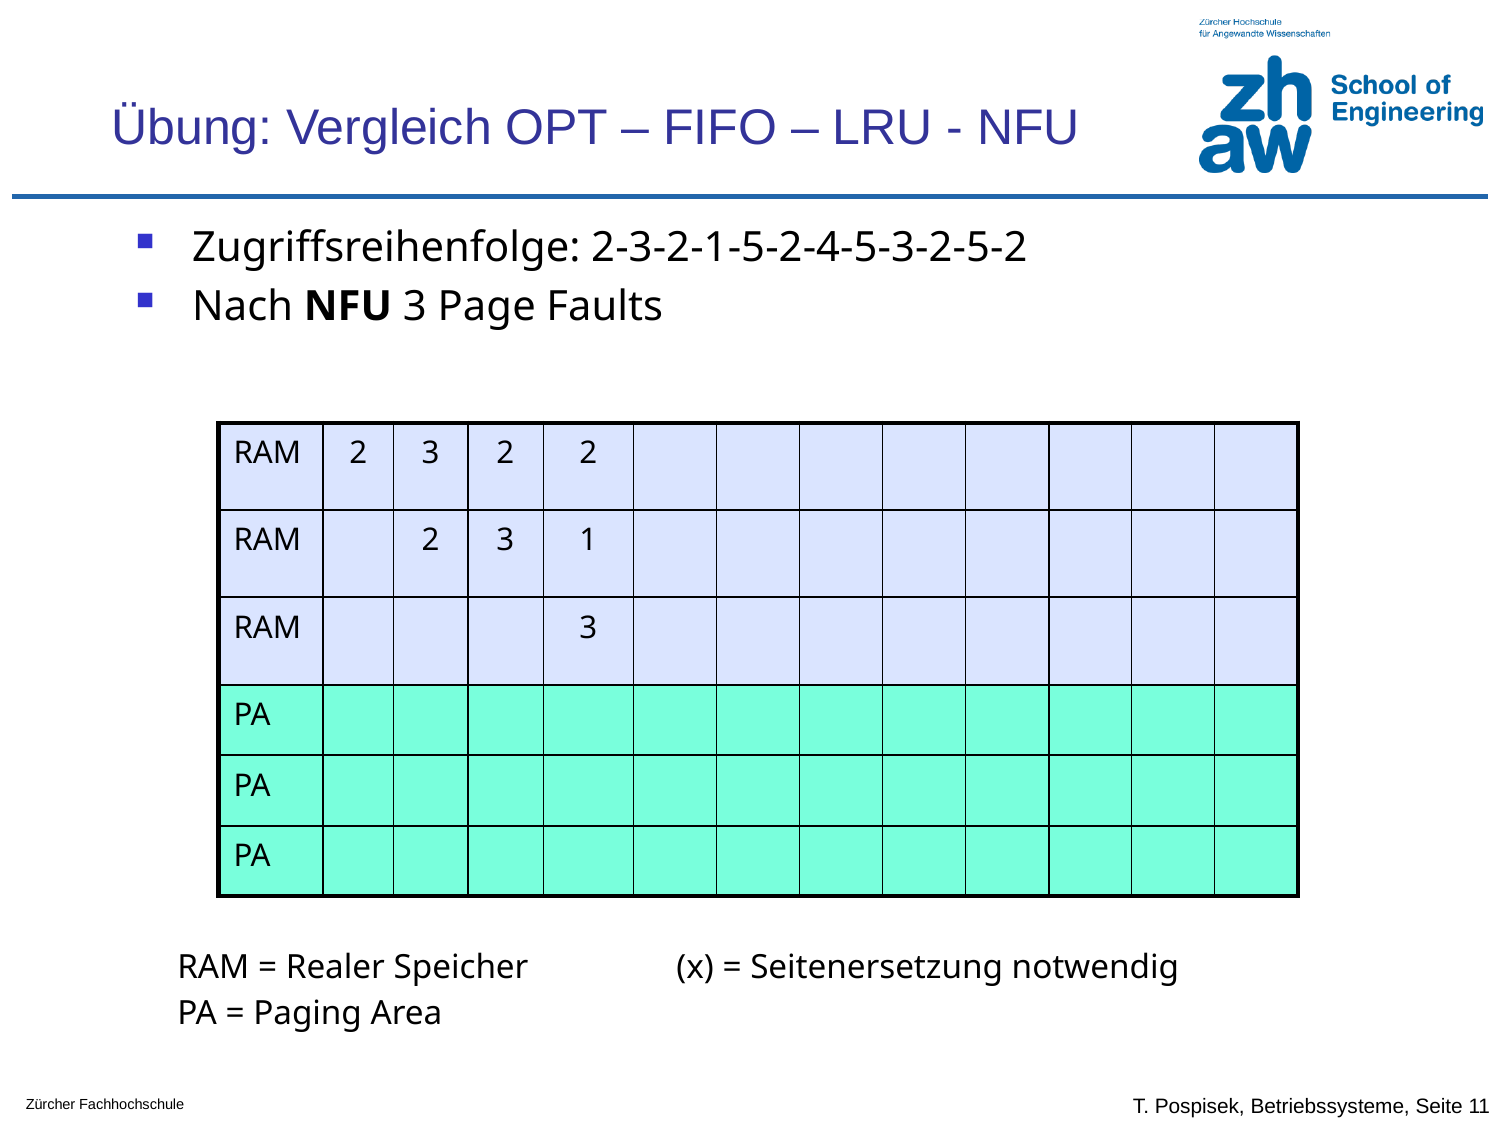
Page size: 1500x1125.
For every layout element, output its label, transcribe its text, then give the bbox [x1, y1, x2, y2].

table_cell [717, 756, 799, 825]
table_cell [800, 756, 882, 825]
table_cell [1215, 598, 1296, 684]
table_cell [1050, 598, 1131, 684]
table_cell [324, 756, 393, 825]
table_cell [634, 686, 716, 754]
title Übung: Vergleich OPT – FIFO – LRU - NFU [96, 50, 1375, 163]
table_cell [883, 598, 965, 684]
table_cell [717, 511, 799, 596]
table_cell [544, 686, 633, 754]
list Zugriffsreihenfolge: 2-3-2-1-5-2-4-5-3-2-5-2 Nach NFU 3 Page Faults [120, 212, 1375, 375]
table_cell [634, 598, 716, 684]
table_cell RAM [221, 598, 322, 684]
table_cell [966, 827, 1048, 894]
table_cell [1132, 827, 1214, 894]
table_cell [966, 598, 1048, 684]
table_cell [966, 511, 1048, 596]
table_cell [1050, 511, 1131, 596]
table_header 2 [544, 425, 633, 509]
table_cell [1132, 598, 1214, 684]
table_header [634, 425, 716, 509]
table_cell [324, 598, 393, 684]
table_cell [1132, 756, 1214, 825]
table_cell 3 [469, 511, 543, 596]
table_cell 3 [544, 598, 633, 684]
table_cell [394, 598, 467, 684]
table_cell [883, 756, 965, 825]
table_cell [717, 827, 799, 894]
table_cell [717, 598, 799, 684]
table_cell [634, 511, 716, 596]
table_cell [800, 686, 882, 754]
picture [1199, 19, 1483, 173]
table_cell 1 [544, 511, 633, 596]
table_cell [469, 756, 543, 825]
table_header [1132, 425, 1214, 509]
table_cell [1215, 827, 1296, 894]
table_cell [800, 598, 882, 684]
text_box RAM = Realer Speicher (x) = Seitenersetzung notwendig PA = Paging Area [162, 937, 1363, 1038]
table_header 2 [469, 425, 543, 509]
table_cell [324, 827, 393, 894]
table_cell [1215, 686, 1296, 754]
table_cell [544, 756, 633, 825]
table_cell [469, 686, 543, 754]
table_cell [324, 686, 393, 754]
table_cell PA [221, 686, 322, 754]
table_cell [1050, 756, 1131, 825]
table_header [717, 425, 799, 509]
table_cell [717, 686, 799, 754]
table_header [1050, 425, 1131, 509]
table_cell [966, 686, 1048, 754]
table_cell [1132, 686, 1214, 754]
table_cell [469, 598, 543, 684]
table_cell [883, 511, 965, 596]
table_header [1215, 425, 1296, 509]
table_header [883, 425, 965, 509]
table_cell PA [221, 756, 322, 825]
table_cell [800, 827, 882, 894]
table_cell [634, 756, 716, 825]
table_header RAM [221, 425, 322, 509]
table_cell [469, 827, 543, 894]
table_cell [394, 827, 467, 894]
table_cell [883, 827, 965, 894]
table_cell [883, 686, 965, 754]
table_cell [1050, 827, 1131, 894]
table_cell [1050, 686, 1131, 754]
table_cell [634, 827, 716, 894]
table_cell PA [221, 827, 322, 894]
table_header 3 [394, 425, 467, 509]
table_cell [394, 756, 467, 825]
table_cell [1215, 511, 1296, 596]
table_cell [966, 756, 1048, 825]
table_header [800, 425, 882, 509]
table_cell RAM [221, 511, 322, 596]
table_cell [1132, 511, 1214, 596]
table_cell [544, 827, 633, 894]
table_cell [394, 686, 467, 754]
table_header [966, 425, 1048, 509]
table_cell 2 [394, 511, 467, 596]
table_header 2 [324, 425, 393, 509]
table_cell [800, 511, 882, 596]
table_cell [1215, 756, 1296, 825]
table_cell [324, 511, 393, 596]
